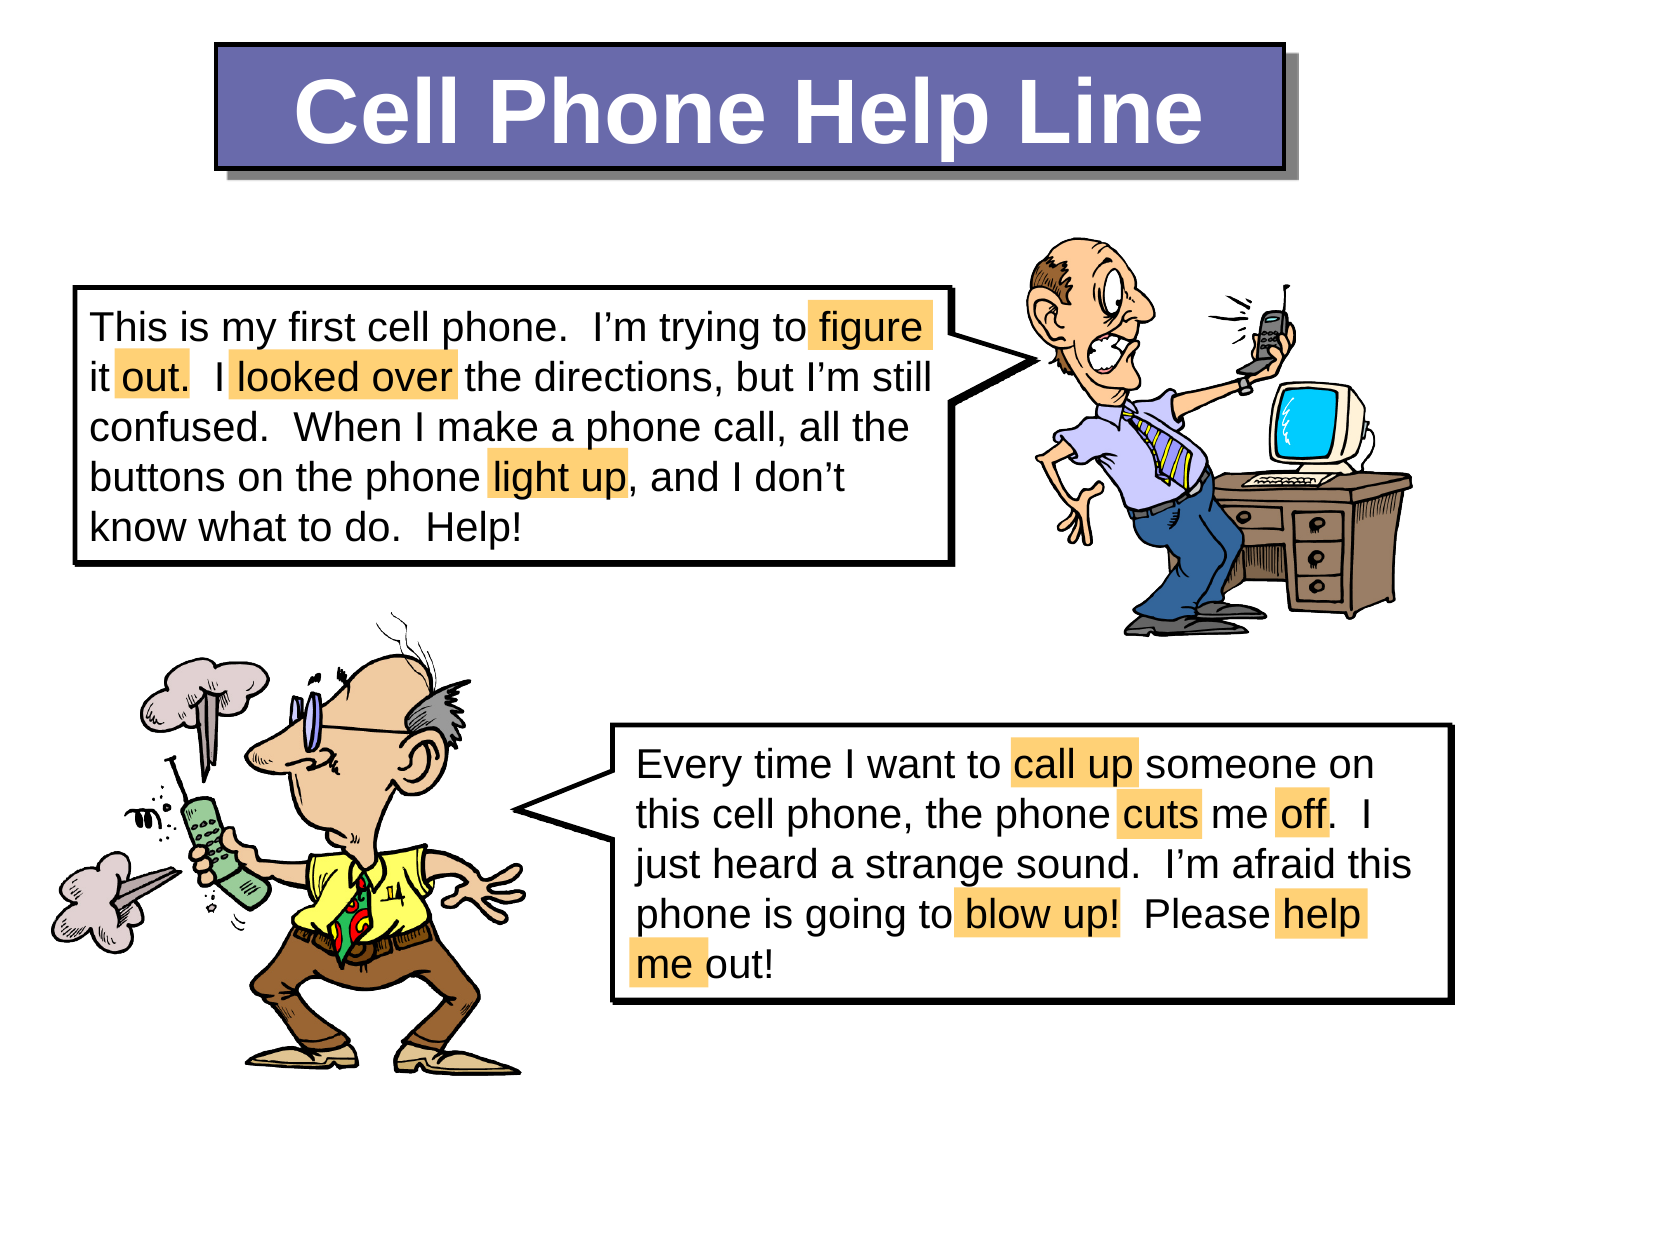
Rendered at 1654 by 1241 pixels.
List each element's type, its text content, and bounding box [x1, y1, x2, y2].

title Cell Phone Help Line [216, 44, 1284, 169]
text_box [526, 725, 1450, 1001]
text_box This is my first cell phone. I’m trying to figure it out. I looked over the directions, but I’m still confused. When I make a phone call, all the buttons on the phone light up, and I don’t know what to do. Help! [74, 291, 955, 558]
picture [1025, 237, 1413, 638]
text_box [74, 558, 950, 563]
text_box [74, 287, 950, 291]
text_box [955, 334, 1025, 399]
text_box Every time I want to call up someone on this cell phone, the phone cuts me off. I just heard a strange sound. I’m afraid this phone is going to blow up! Please help me out! [620, 729, 1446, 995]
picture [50, 612, 526, 1077]
